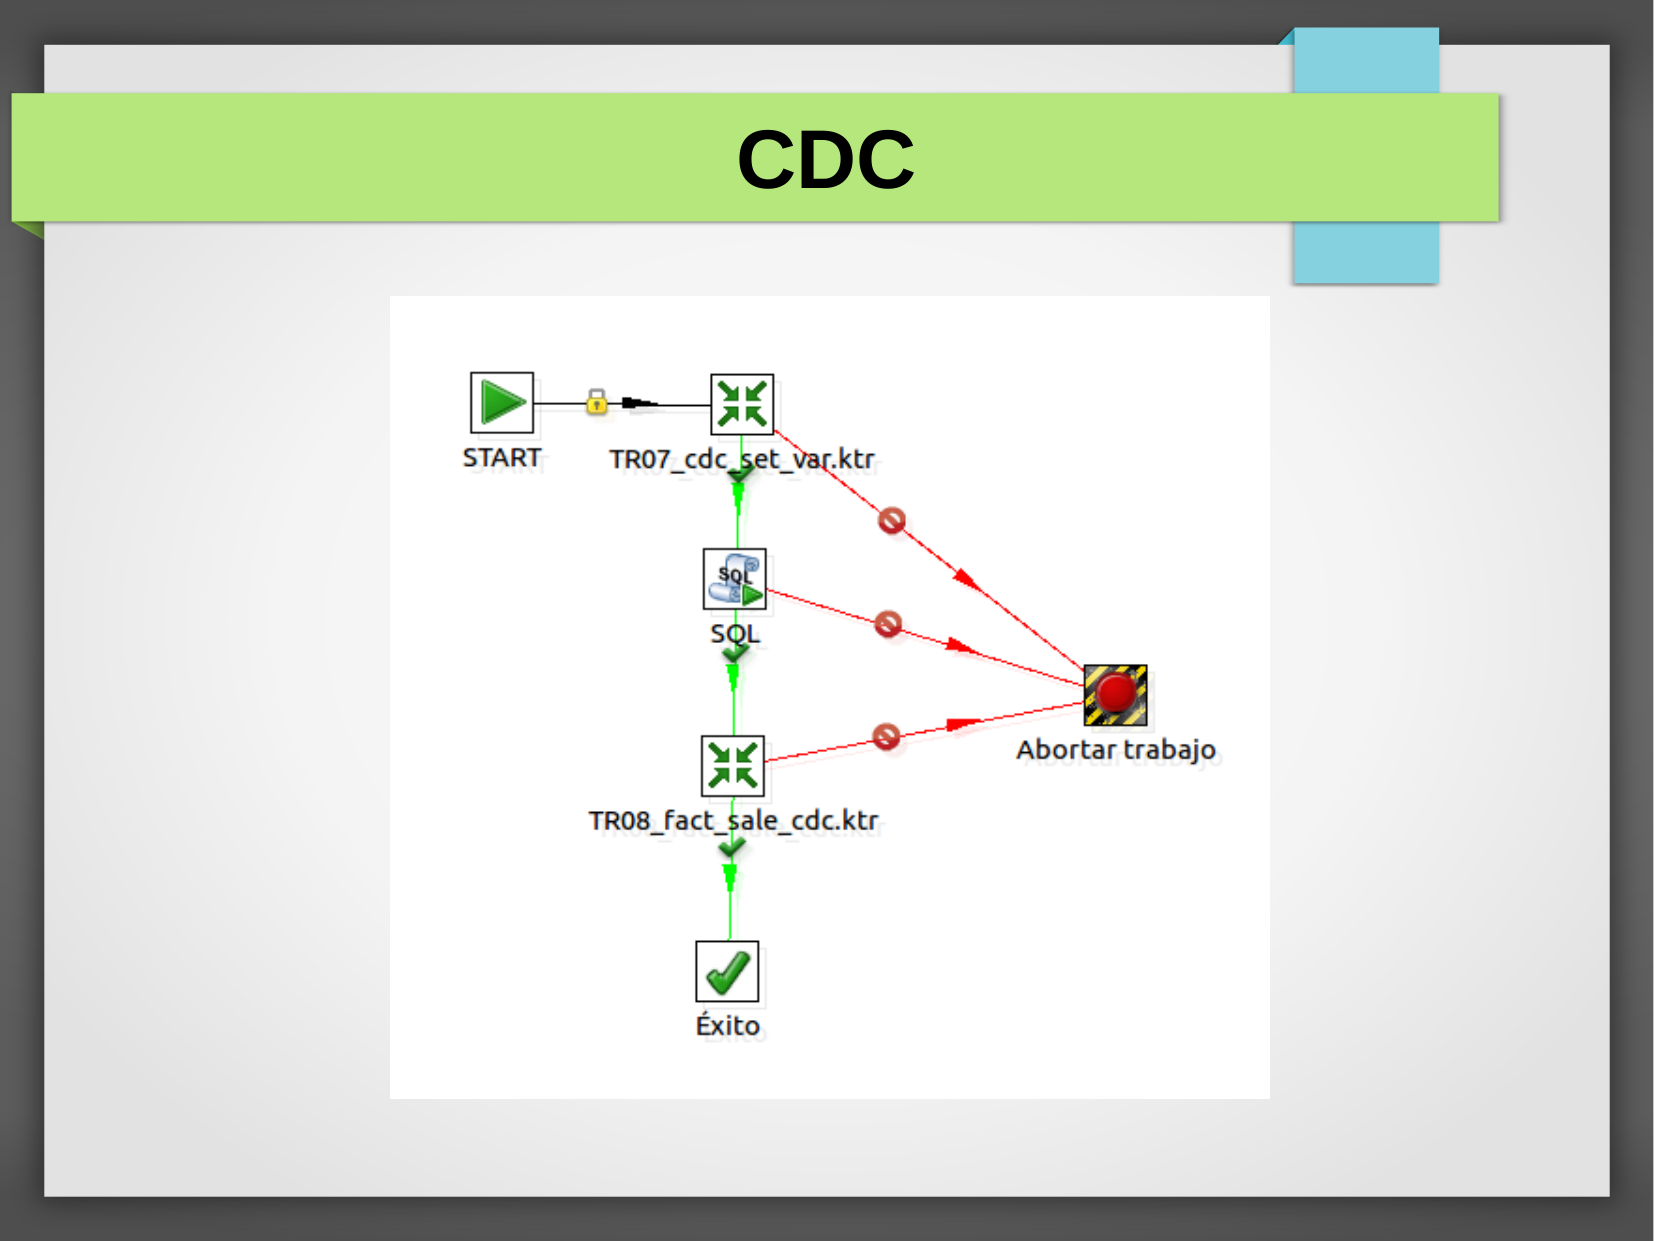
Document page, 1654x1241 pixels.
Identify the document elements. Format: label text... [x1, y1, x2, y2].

picture [0, 0, 1654, 1241]
title CDC [70, 106, 1583, 213]
